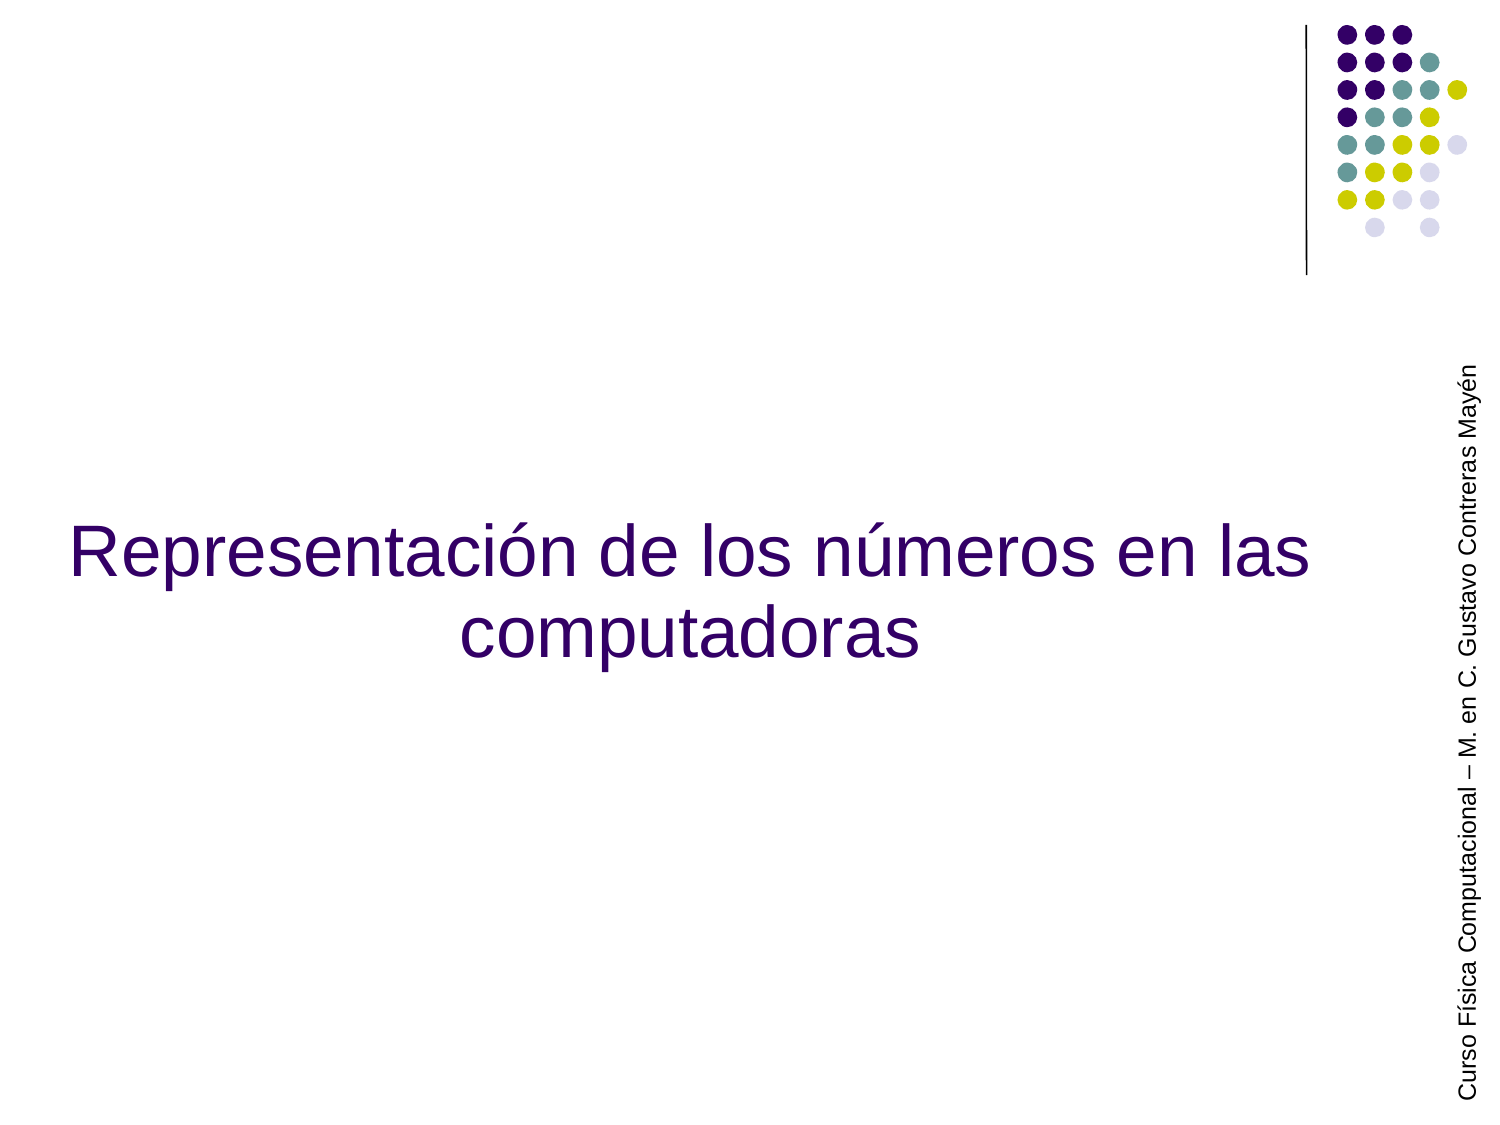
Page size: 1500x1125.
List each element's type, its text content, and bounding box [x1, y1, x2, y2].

title Representación de los números en las computadoras [53, 490, 1329, 681]
